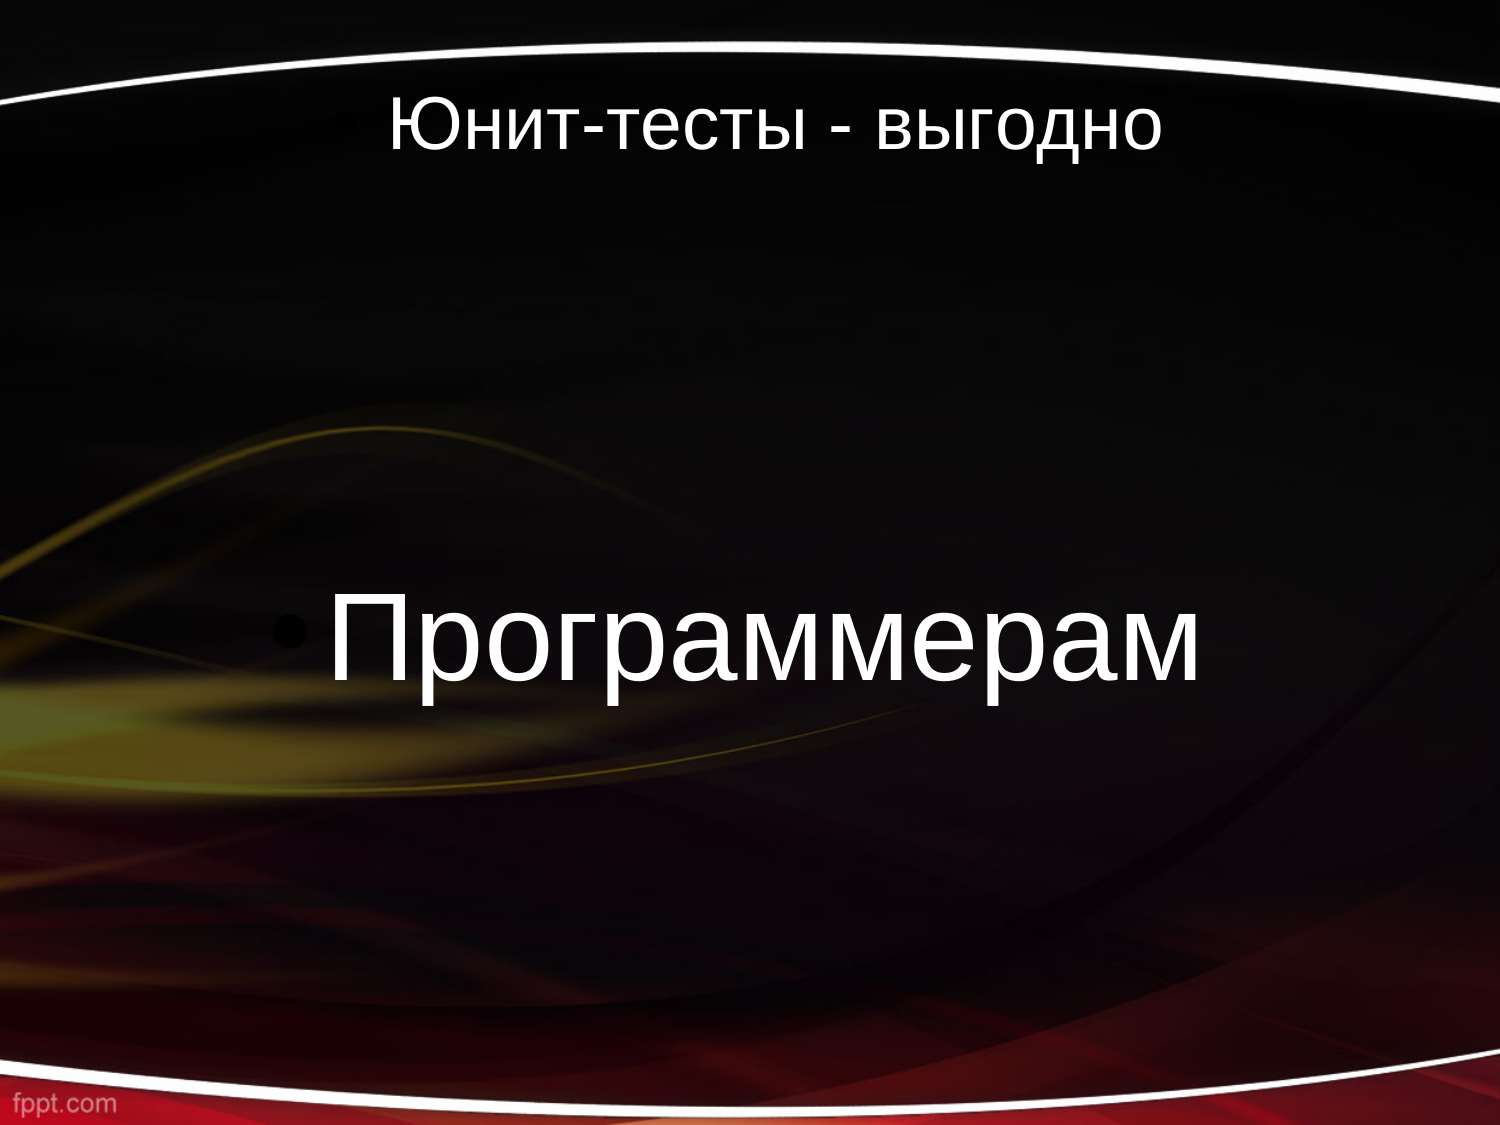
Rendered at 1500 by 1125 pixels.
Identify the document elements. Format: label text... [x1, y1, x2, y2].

list Юнит-тесты - выгодно [90, 45, 1406, 196]
list Программерам [79, 547, 1396, 713]
picture [0, 0, 1500, 1125]
